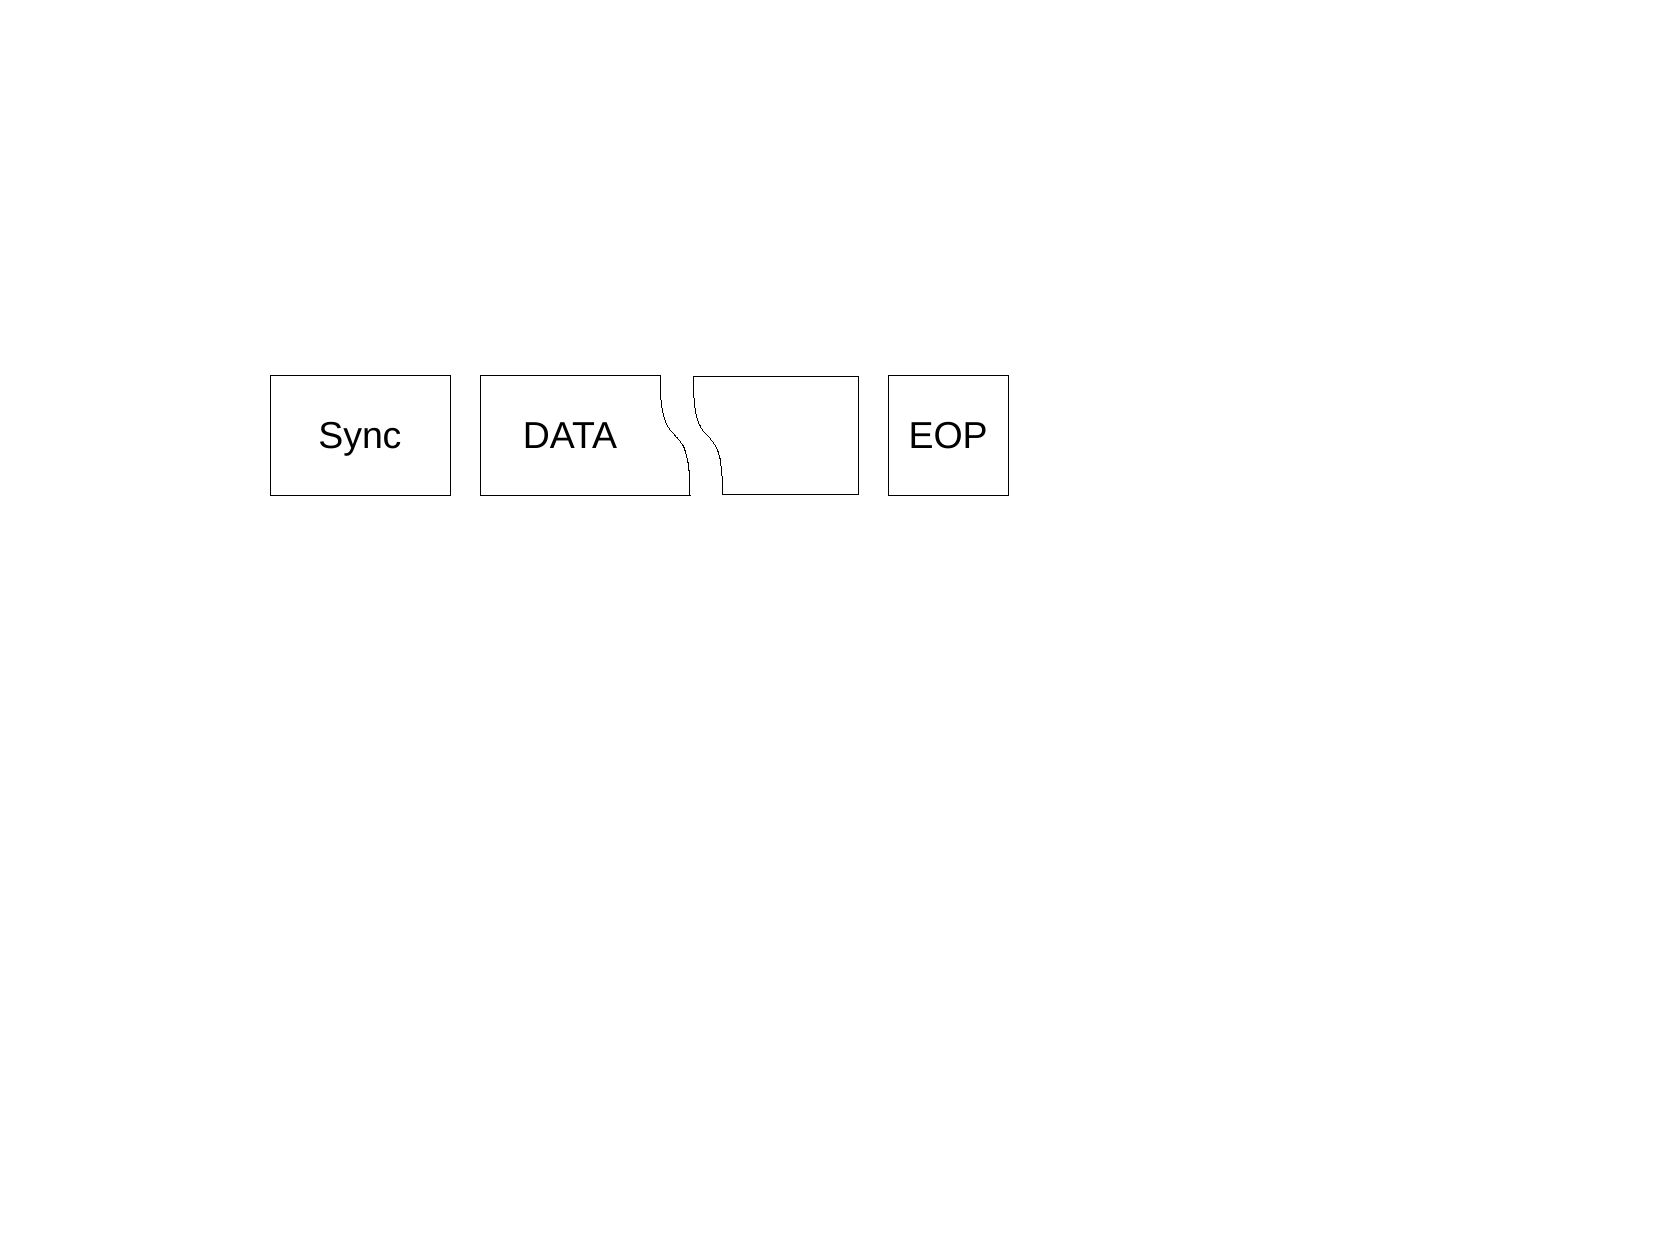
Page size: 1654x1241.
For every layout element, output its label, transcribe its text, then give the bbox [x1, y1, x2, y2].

text_box Sync [270, 375, 451, 496]
text_box EOP [888, 375, 1009, 496]
text_box DATA [481, 376, 661, 495]
